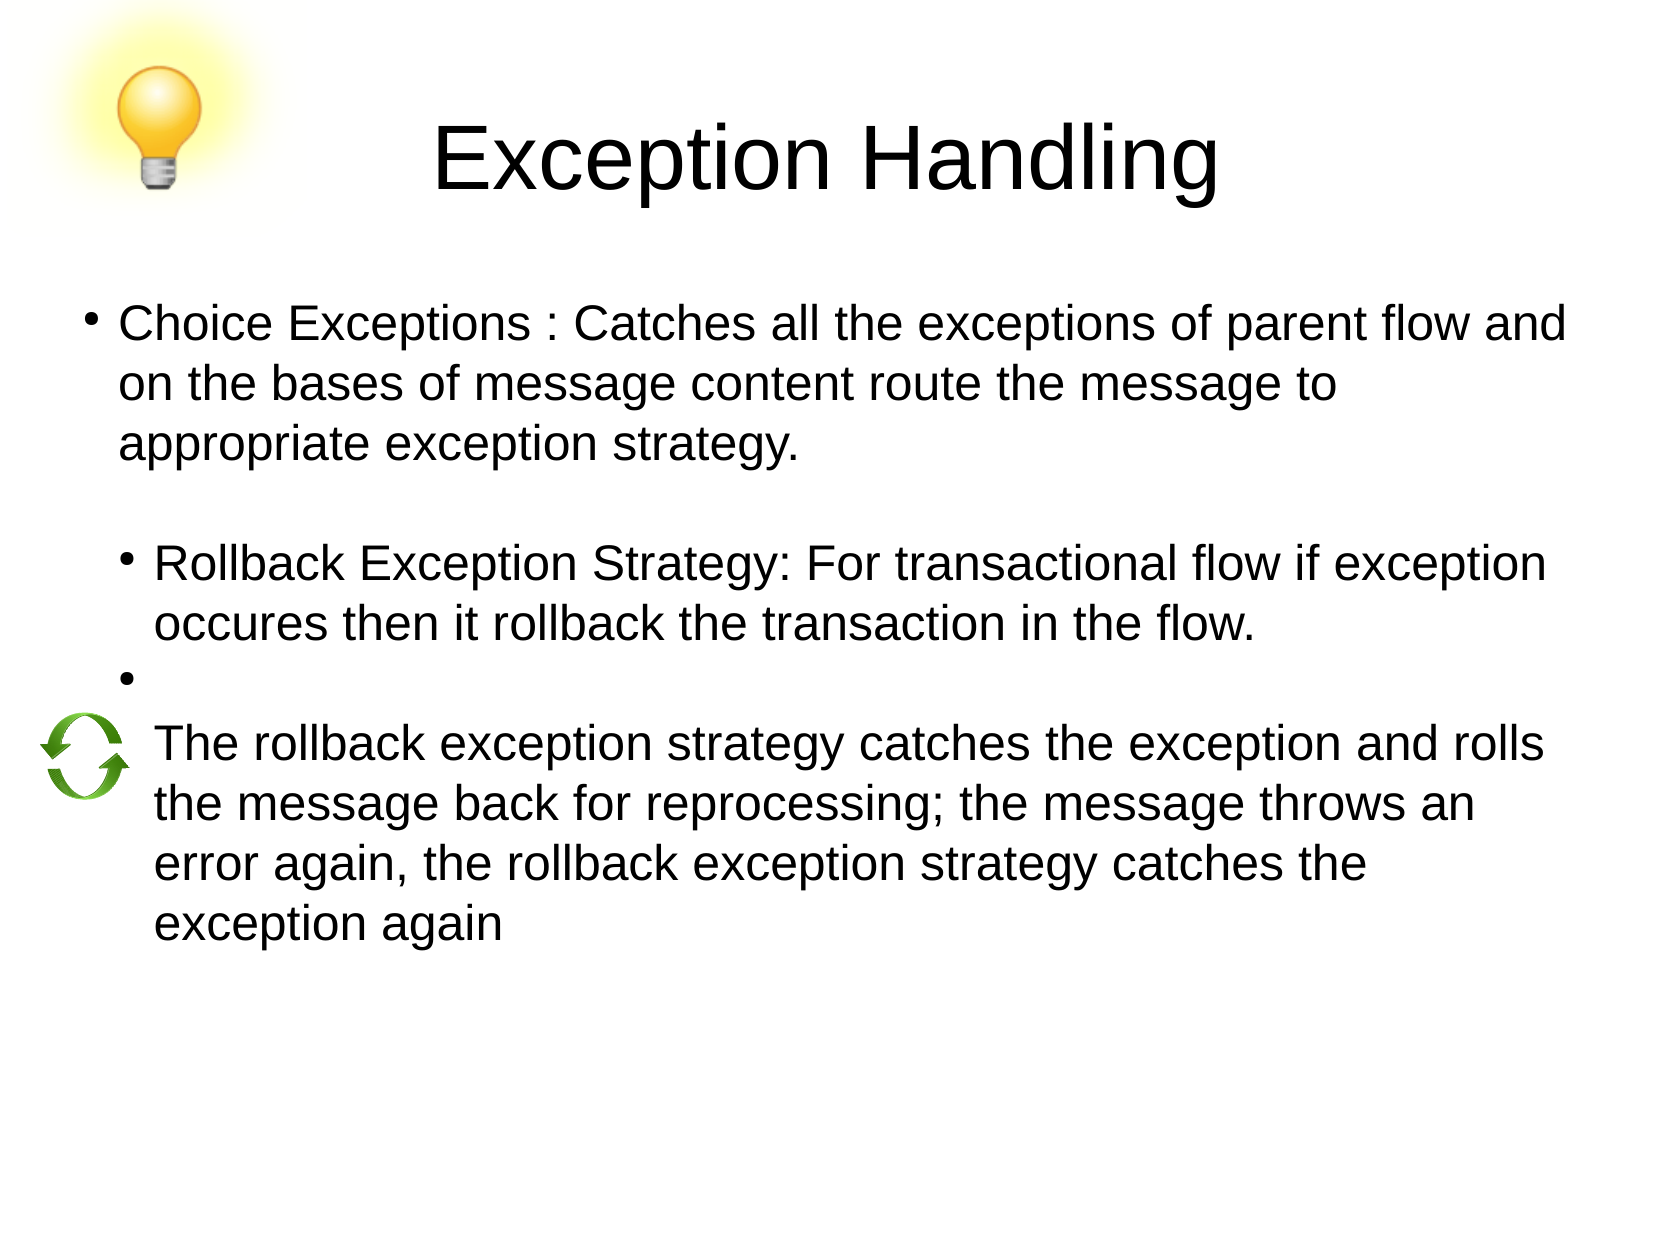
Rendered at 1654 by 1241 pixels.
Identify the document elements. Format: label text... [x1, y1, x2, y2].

picture [35, 708, 132, 804]
picture [7, 0, 307, 237]
text_box Choice Exceptions : Catches all the exceptions of parent flow and on the bases of message content route the message to appropriate exception strategy. Rollback Exception Strategy: For transactional flow if exception occures then it rollback the transaction in the flow. The rollback exception strategy catches the exception and rolls the message back for reprocessing; the message throws an error again, the rollback exception strategy catches the exception again [82, 290, 1571, 1010]
text_box Exception Handling [82, 49, 1571, 257]
